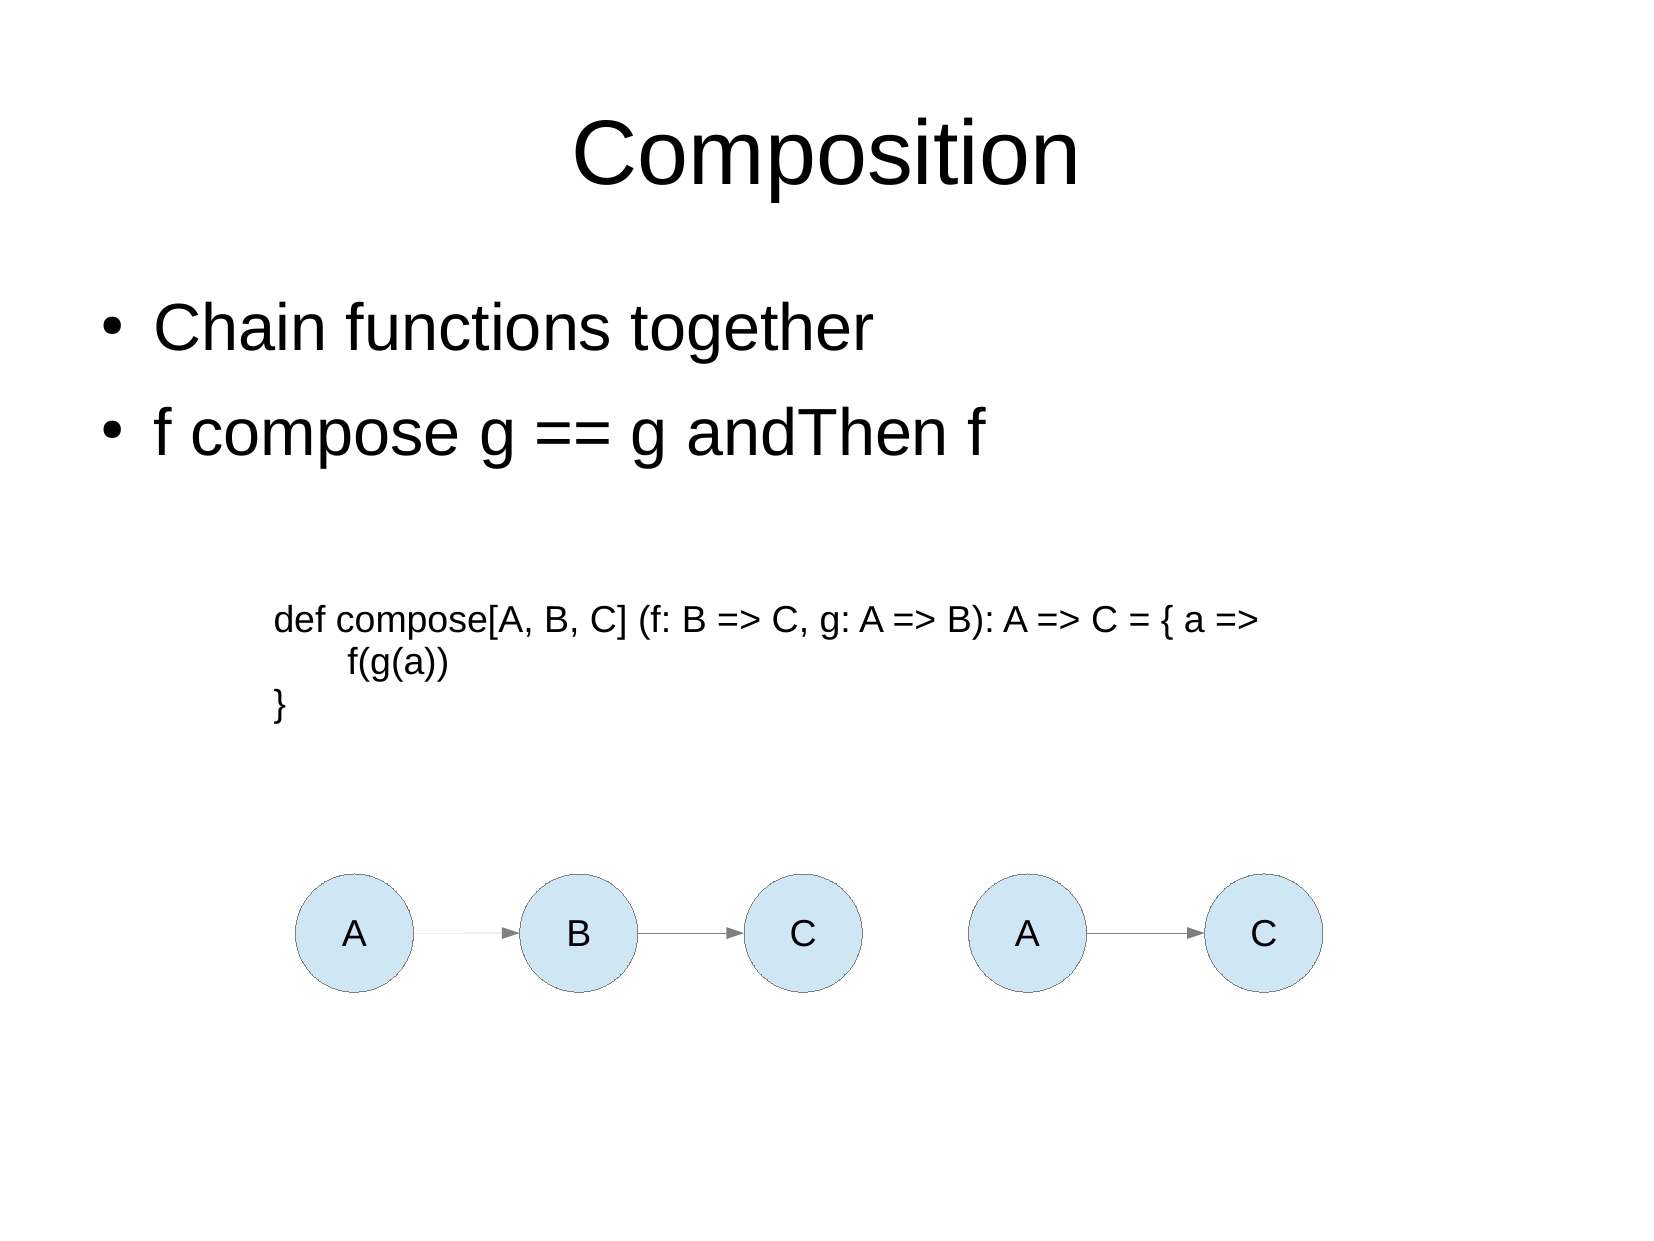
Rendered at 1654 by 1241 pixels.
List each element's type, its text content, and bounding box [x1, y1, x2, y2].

text_box def compose[A, B, C] (f: B => C, g: A => B): A => C = { a => f(g(a)) } [184, 591, 1359, 733]
text_box B [519, 874, 638, 993]
list Chain functions together f compose g == g andThen f [82, 290, 1538, 1010]
text_box C [1204, 873, 1323, 993]
text_box C [744, 874, 863, 993]
text_box A [295, 873, 414, 993]
title Composition [82, 49, 1571, 257]
text_box A [968, 873, 1087, 993]
